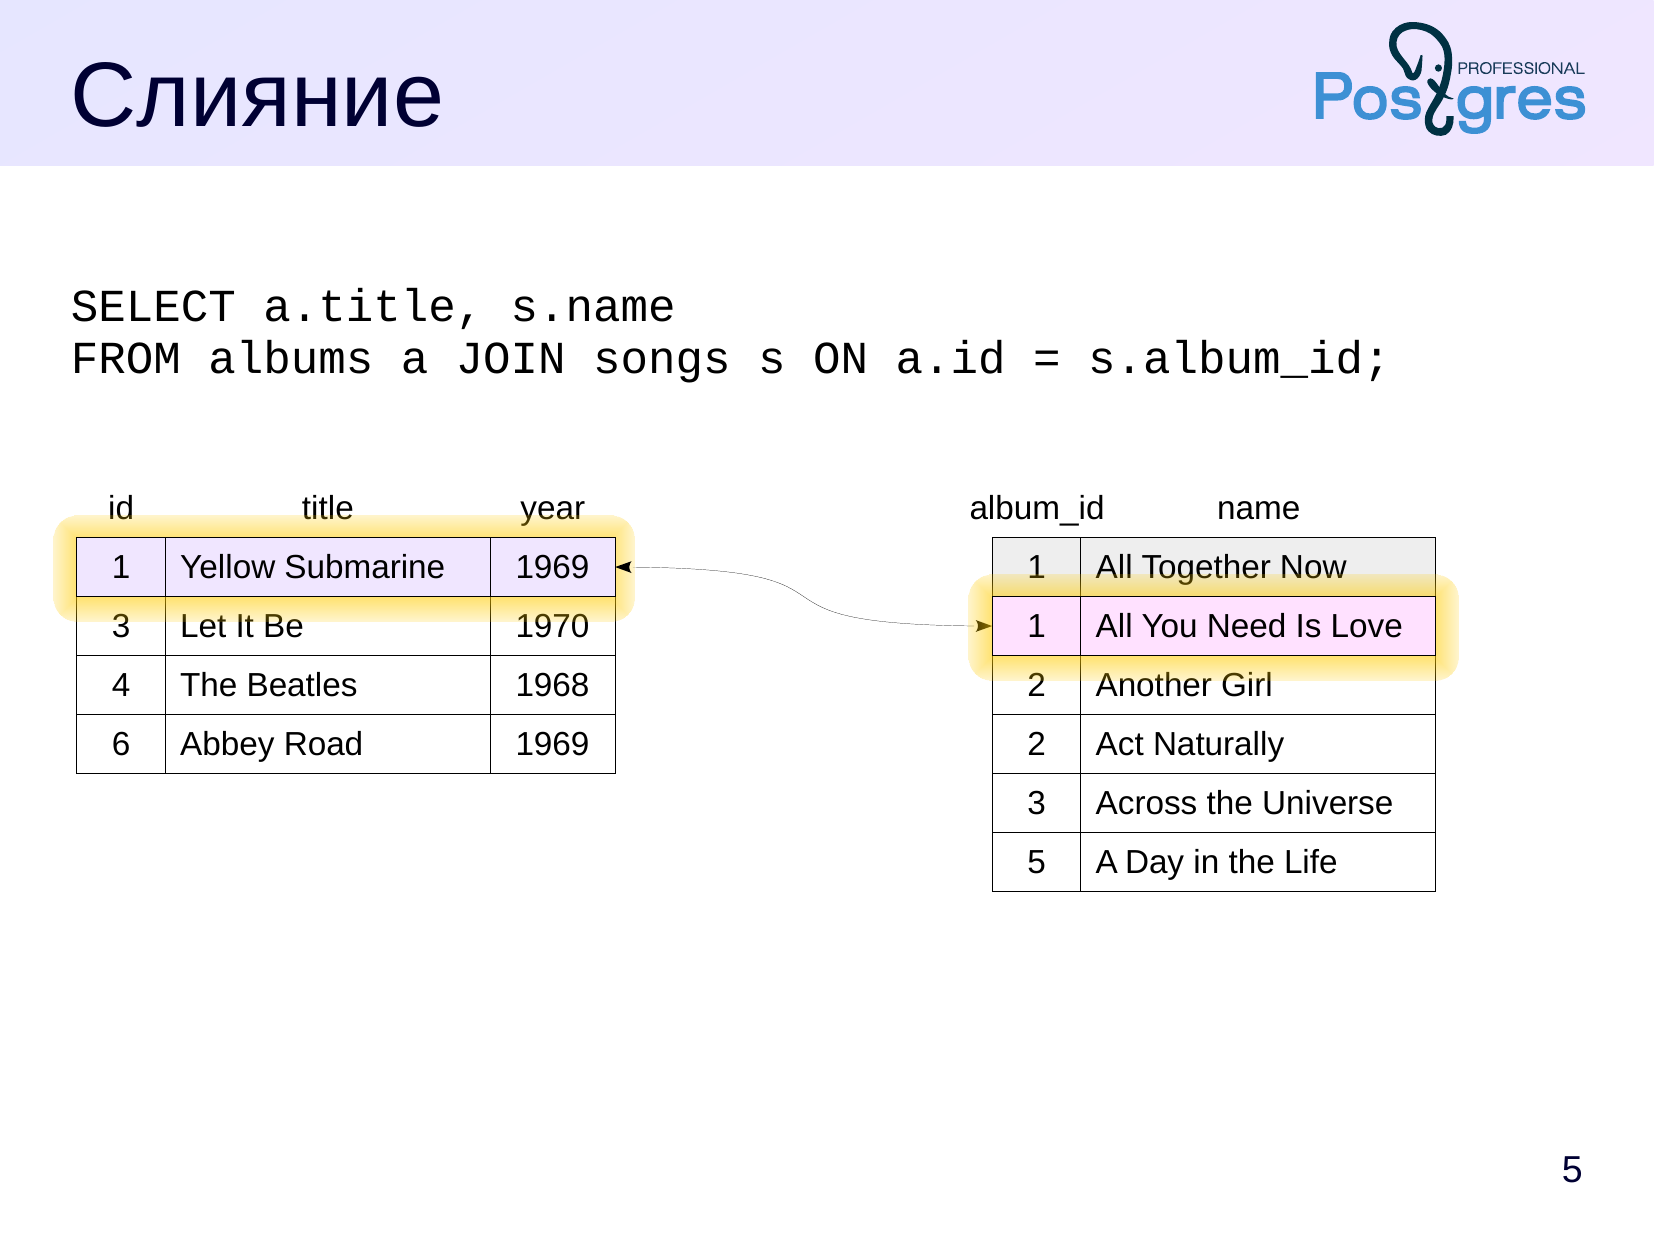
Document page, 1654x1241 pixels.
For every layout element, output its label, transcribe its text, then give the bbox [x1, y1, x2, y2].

text_box [968, 574, 1459, 681]
text_box 1 [76, 537, 165, 597]
text_box [53, 515, 635, 622]
text_box 1 [992, 596, 1080, 656]
text_box All Together Now [1080, 537, 1436, 574]
title Слияние [70, 43, 1241, 147]
text_box Yellow Submarine [165, 537, 490, 597]
text_box 1969 [490, 537, 616, 597]
text_box 1 [992, 537, 1080, 574]
text_box All You Need Is Love [1080, 596, 1436, 656]
list SELECT a.title, s.name FROM albums a JOIN songs s ON a.id = s.album_id; [70, 283, 1583, 1141]
